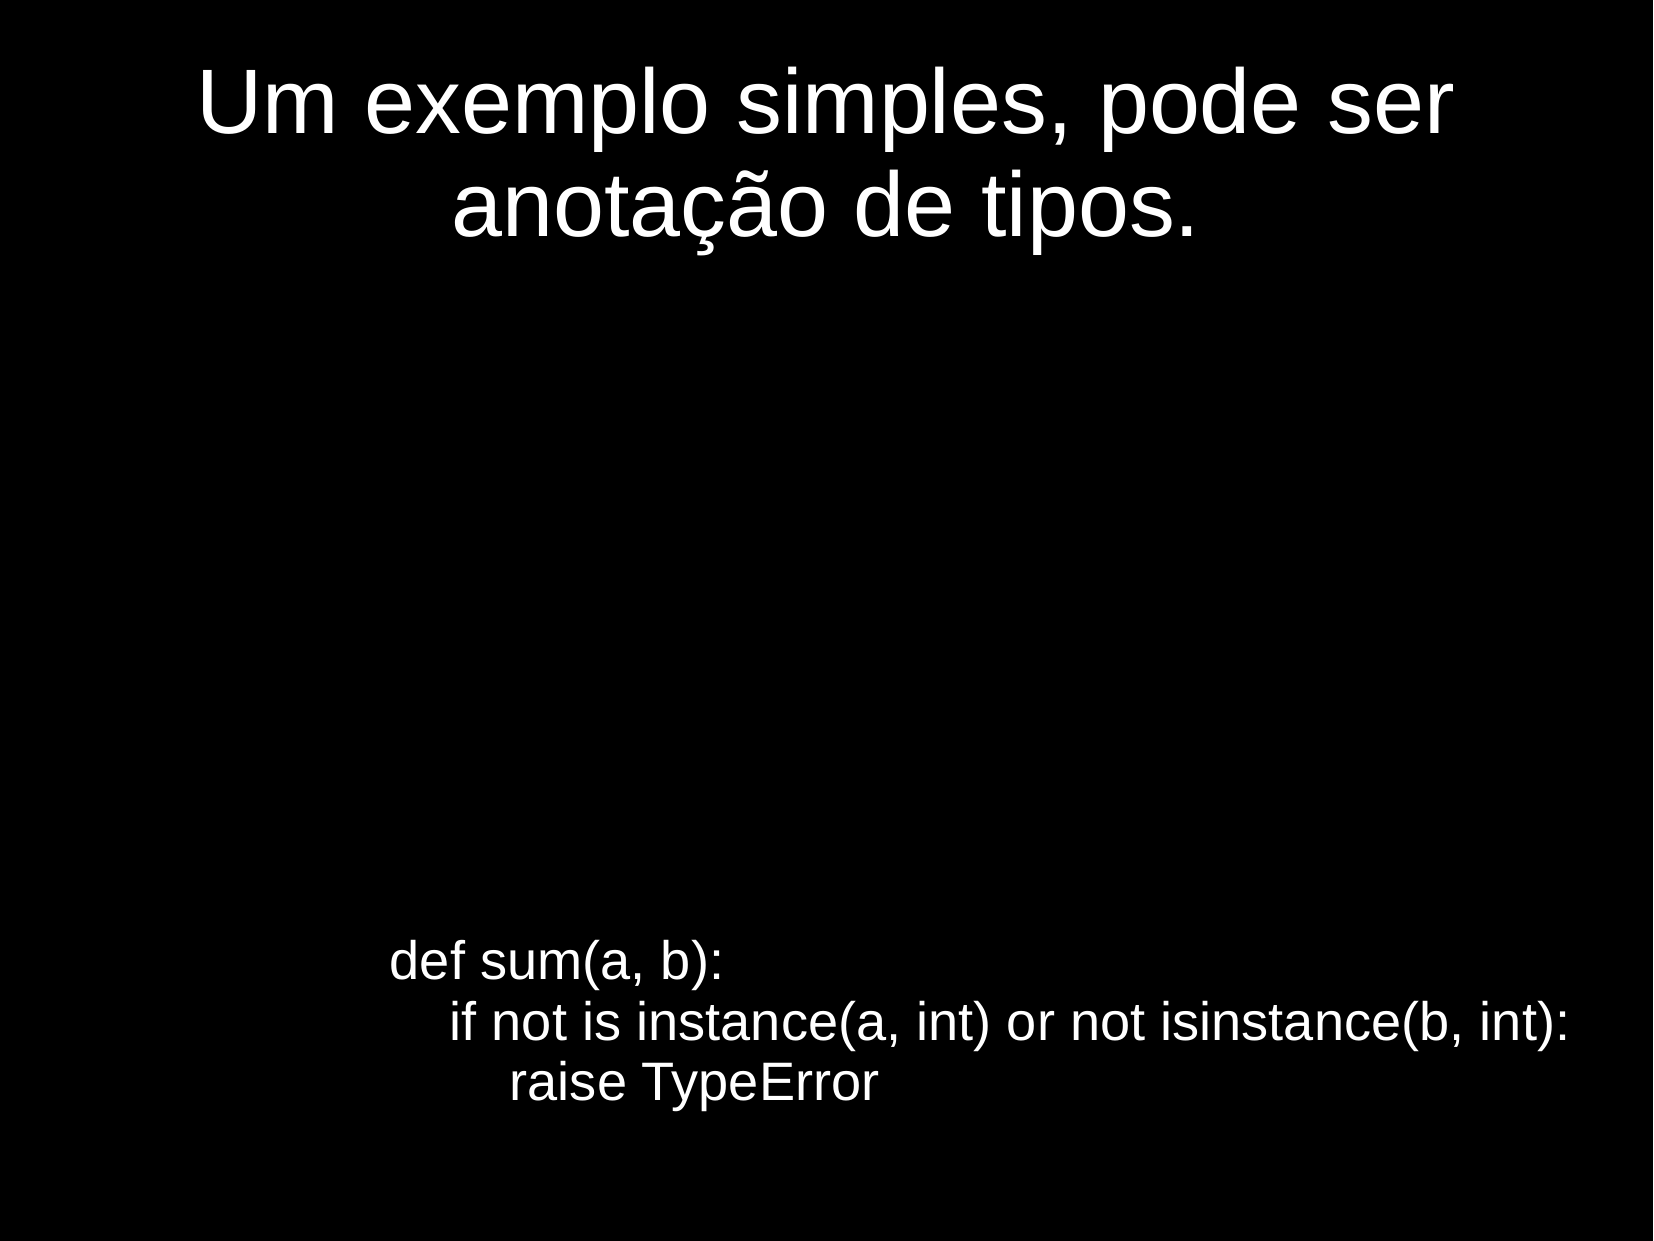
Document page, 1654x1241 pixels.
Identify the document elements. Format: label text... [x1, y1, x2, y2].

text_box def sum(a, b): if not is instance(a, int) or not isinstance(b, int): raise TypeError [375, 862, 1597, 1120]
title Um exemplo simples, pode ser anotação de tipos. [82, 50, 1571, 256]
